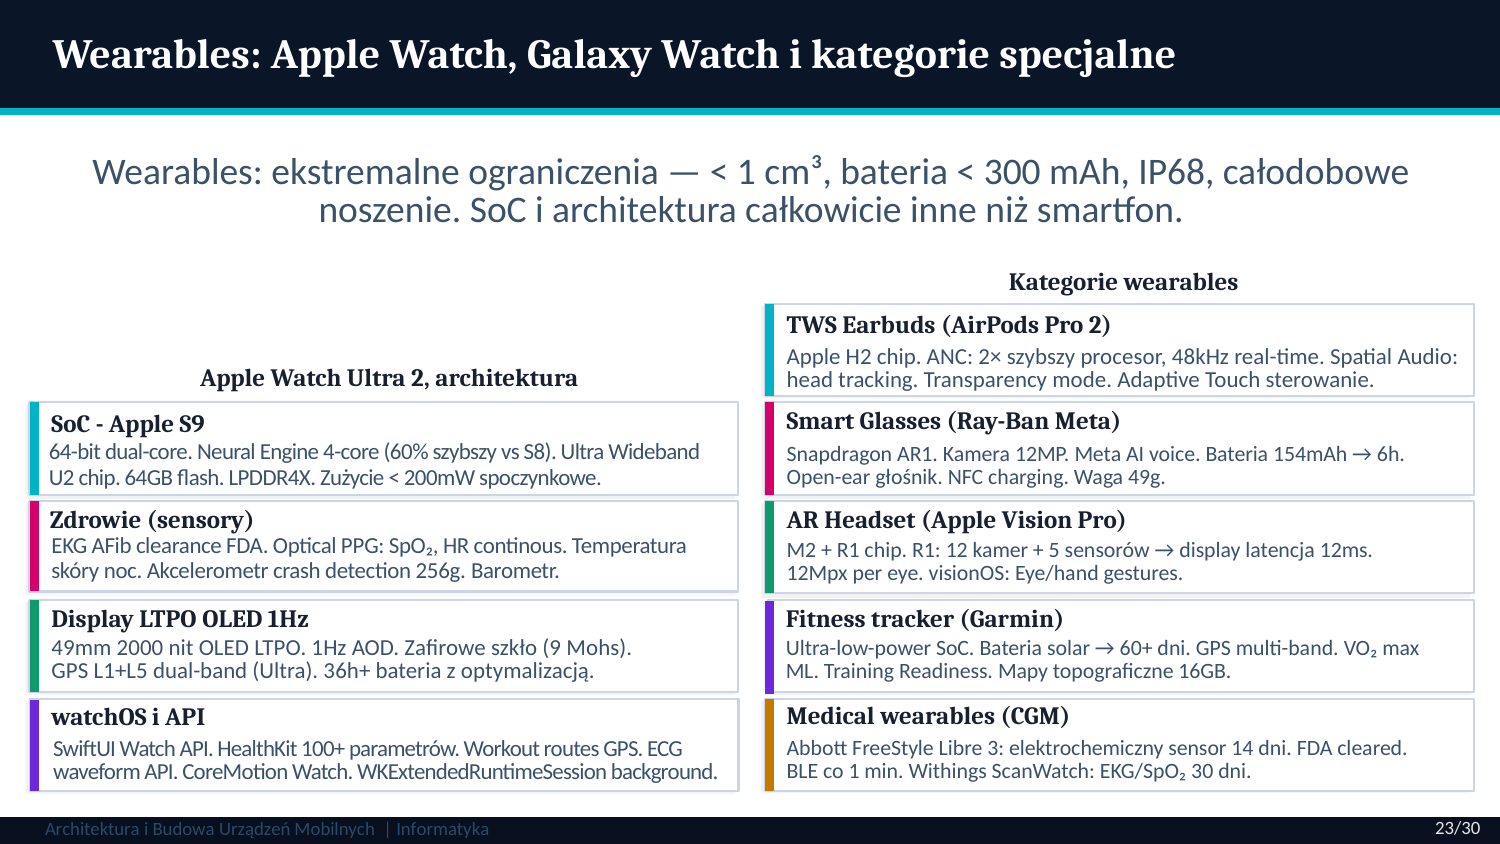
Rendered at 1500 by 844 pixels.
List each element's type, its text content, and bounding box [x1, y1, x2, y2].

text_box [30, 699, 738, 791]
text_box [765, 304, 1474, 396]
text_box watchOS i API [52, 700, 729, 735]
text_box Ultra-low-power SoC. Bateria solar → 60+ dni. GPS multi-band. VO₂ max ML. Training Readiness. Mapy topograficzne 16GB. [786, 637, 1443, 686]
text_box Fitness tracker (Garmin) [786, 605, 1443, 632]
text_box Wearables: ekstremalne ograniczenia — < 1 cm³, bateria < 300 mAh, IP68, całodobowe noszenie. SoC i architektura całkowicie inne niż smartfon. [30, 128, 1474, 260]
text_box [30, 402, 738, 495]
text_box Kategorie wearables [774, 261, 1474, 303]
text_box EKG AFib clearance FDA. Optical PPG: SpO₂, HR continous. Temperatura skóry noc. Akcelerometr crash detection 256g. Barometr. [51, 526, 729, 593]
text_box [30, 600, 738, 692]
text_box M2 + R1 chip. R1: 12 kamer + 5 sensorów → display latencja 12ms. 12Mpx per eye. visionOS: Eye/hand gestures. [787, 539, 1465, 588]
text_box 64-bit dual-core. Neural Engine 4-core (60% szybszy vs S8). Ultra Wideband U2 chip. 64GB flash. LPDDR4X. Zużycie < 200mW spoczynkowe. [49, 441, 732, 490]
text_box Display LTPO OLED 1Hz [51, 604, 729, 634]
text_box Architektura i Budowa Urządzeń Mobilnych | Informatyka [45, 819, 1420, 843]
text_box Smart Glasses (Ray-Ban Meta) [787, 405, 1465, 438]
text_box TWS Earbuds (AirPods Pro 2) [787, 311, 1465, 340]
text_box /30 [1420, 806, 1500, 844]
text_box Wearables: Apple Watch, Galaxy Watch i kategorie specjalne [53, 9, 1447, 102]
text_box Apple H2 chip. ANC: 2× szybszy procesor, 48kHz real-time. Spatial Audio: head tracking. Transparency mode. Adaptive Touch sterowanie. [787, 347, 1465, 387]
text_box Abbott FreeStyle Libre 3: elektrochemiczny sensor 14 dni. FDA cleared. BLE co 1 min. Withings ScanWatch: EKG/SpO₂ 30 dni. [787, 738, 1465, 784]
text_box [765, 501, 1474, 593]
text_box [765, 402, 1474, 495]
text_box [0, 0, 1500, 115]
text_box Apple Watch Ultra 2, architektura [40, 357, 739, 400]
text_box SwiftUI Watch API. HealthKit 100+ parametrów. Workout routes GPS. ECG waveform API. CoreMotion Watch. WKExtendedRuntimeSession background. [53, 730, 733, 795]
text_box AR Headset (Apple Vision Pro) [787, 503, 1465, 538]
text_box 49mm 2000 nit OLED LTPO. 1Hz AOD. Zafirowe szkło (9 Mohs). GPS L1+L5 dual-band (Ultra). 36h+ bateria z optymalizacją. [51, 637, 731, 686]
text_box Medical wearables (CGM) [787, 702, 1465, 727]
text_box [30, 501, 738, 591]
text_box SoC - Apple S9 [51, 406, 729, 441]
text_box [765, 600, 1474, 694]
text_box [0, 817, 1420, 844]
text_box Zdrowie (sensory) [50, 504, 727, 526]
text_box Snapdragon AR1. Kamera 12MP. Meta AI voice. Bateria 154mAh → 6h. Open-ear głośnik. NFC charging. Waga 49g. [787, 443, 1465, 492]
text_box [765, 699, 1474, 791]
